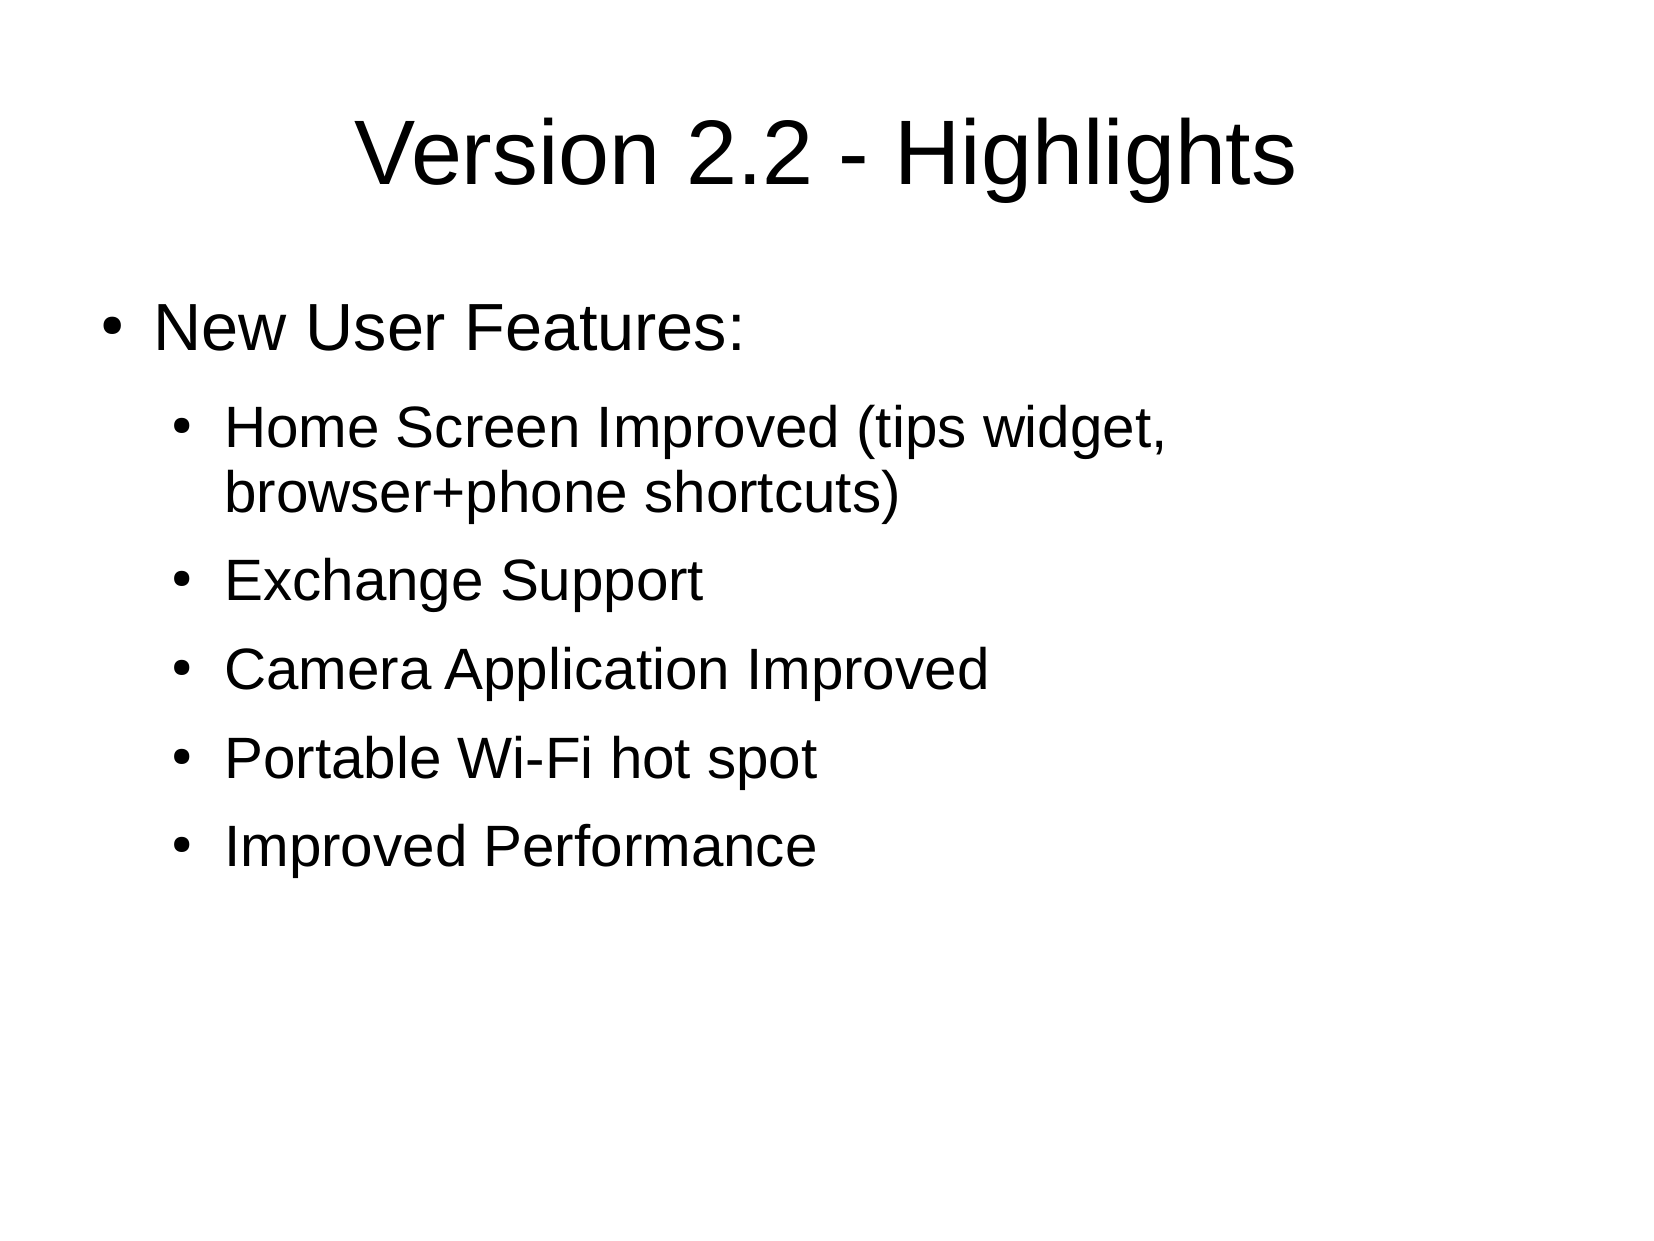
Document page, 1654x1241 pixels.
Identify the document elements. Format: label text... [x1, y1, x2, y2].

title Version 2.2 - Highlights [82, 49, 1571, 257]
list New User Features: Home Screen Improved (tips widget, browser+phone shortcuts) Exchange Support Camera Application Improved Portable Wi-Fi hot spot Improved Performance [82, 290, 1571, 1109]
